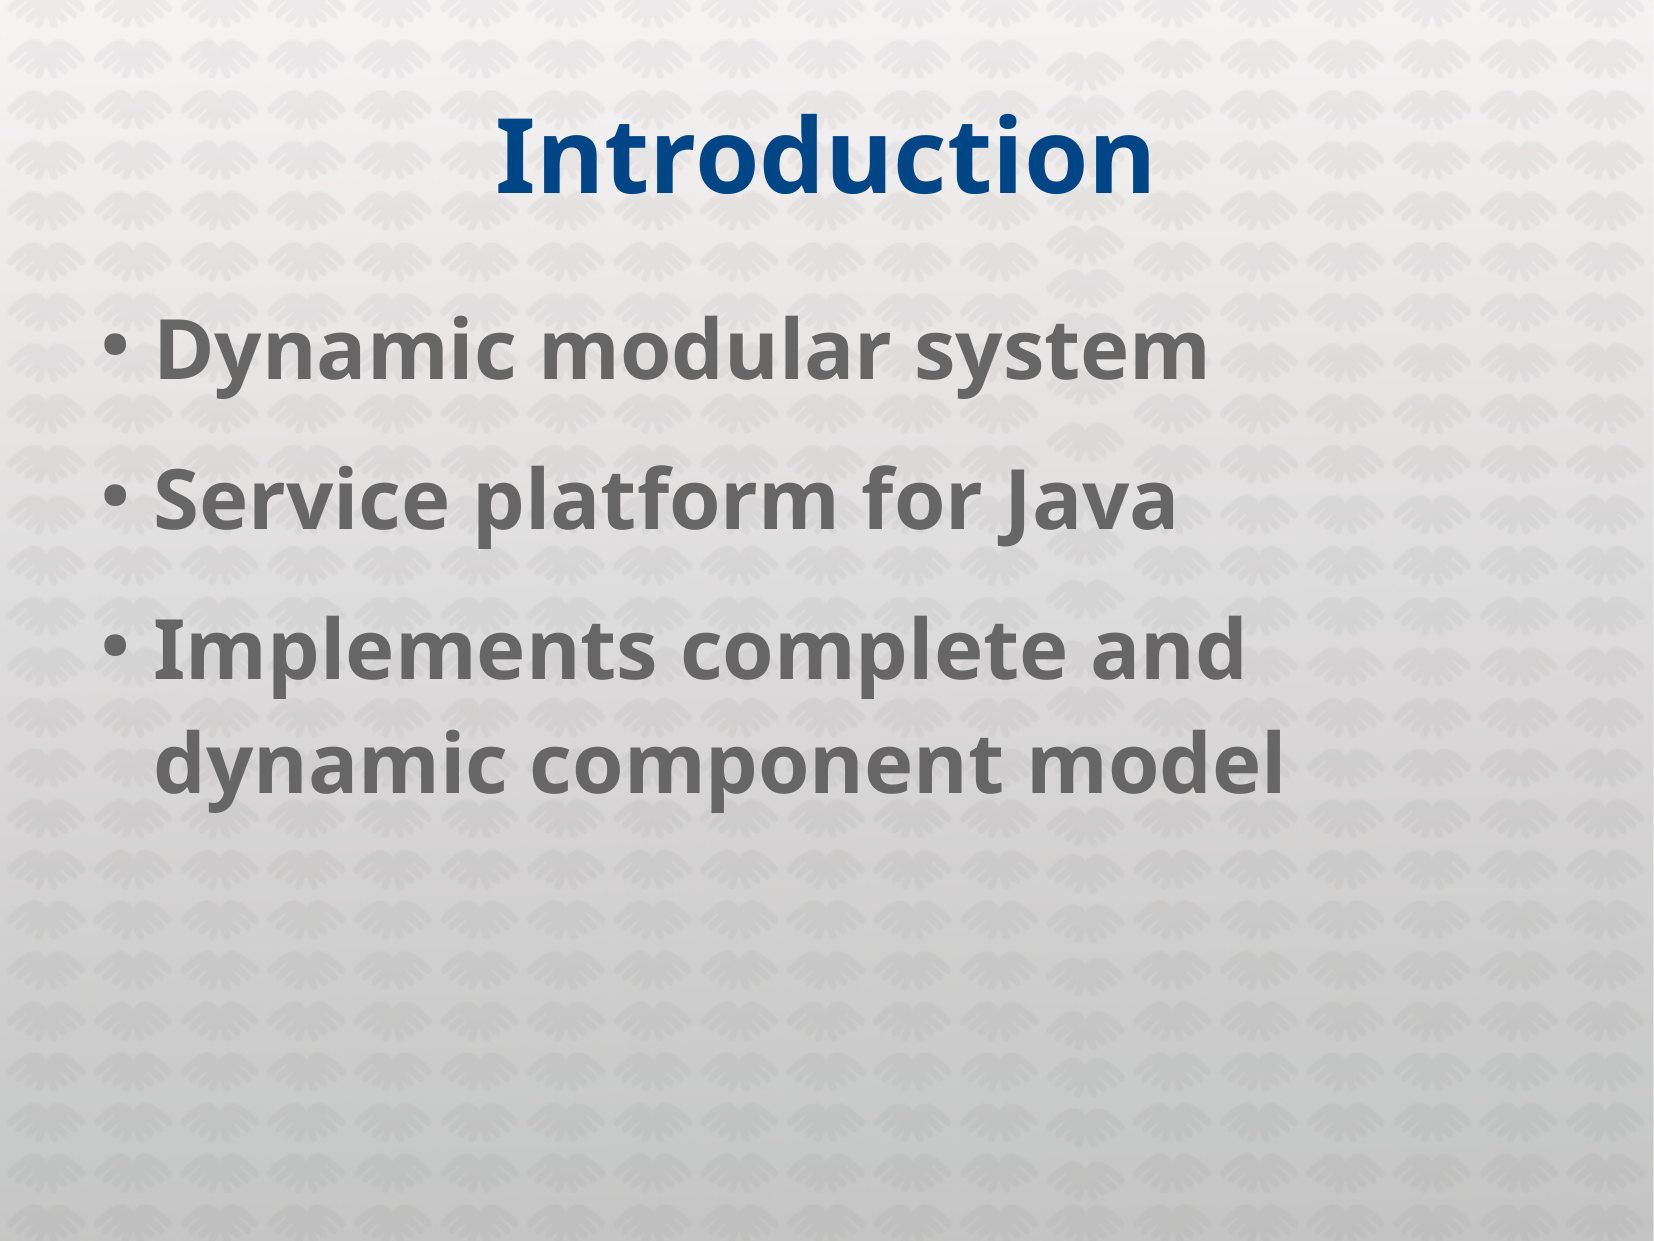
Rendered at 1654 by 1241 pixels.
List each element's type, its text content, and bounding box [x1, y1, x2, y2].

list Dynamic modular system Service platform for Java Implements complete and dynamic component model [82, 290, 1538, 1010]
title Introduction [82, 49, 1571, 257]
picture [0, 0, 1654, 1241]
